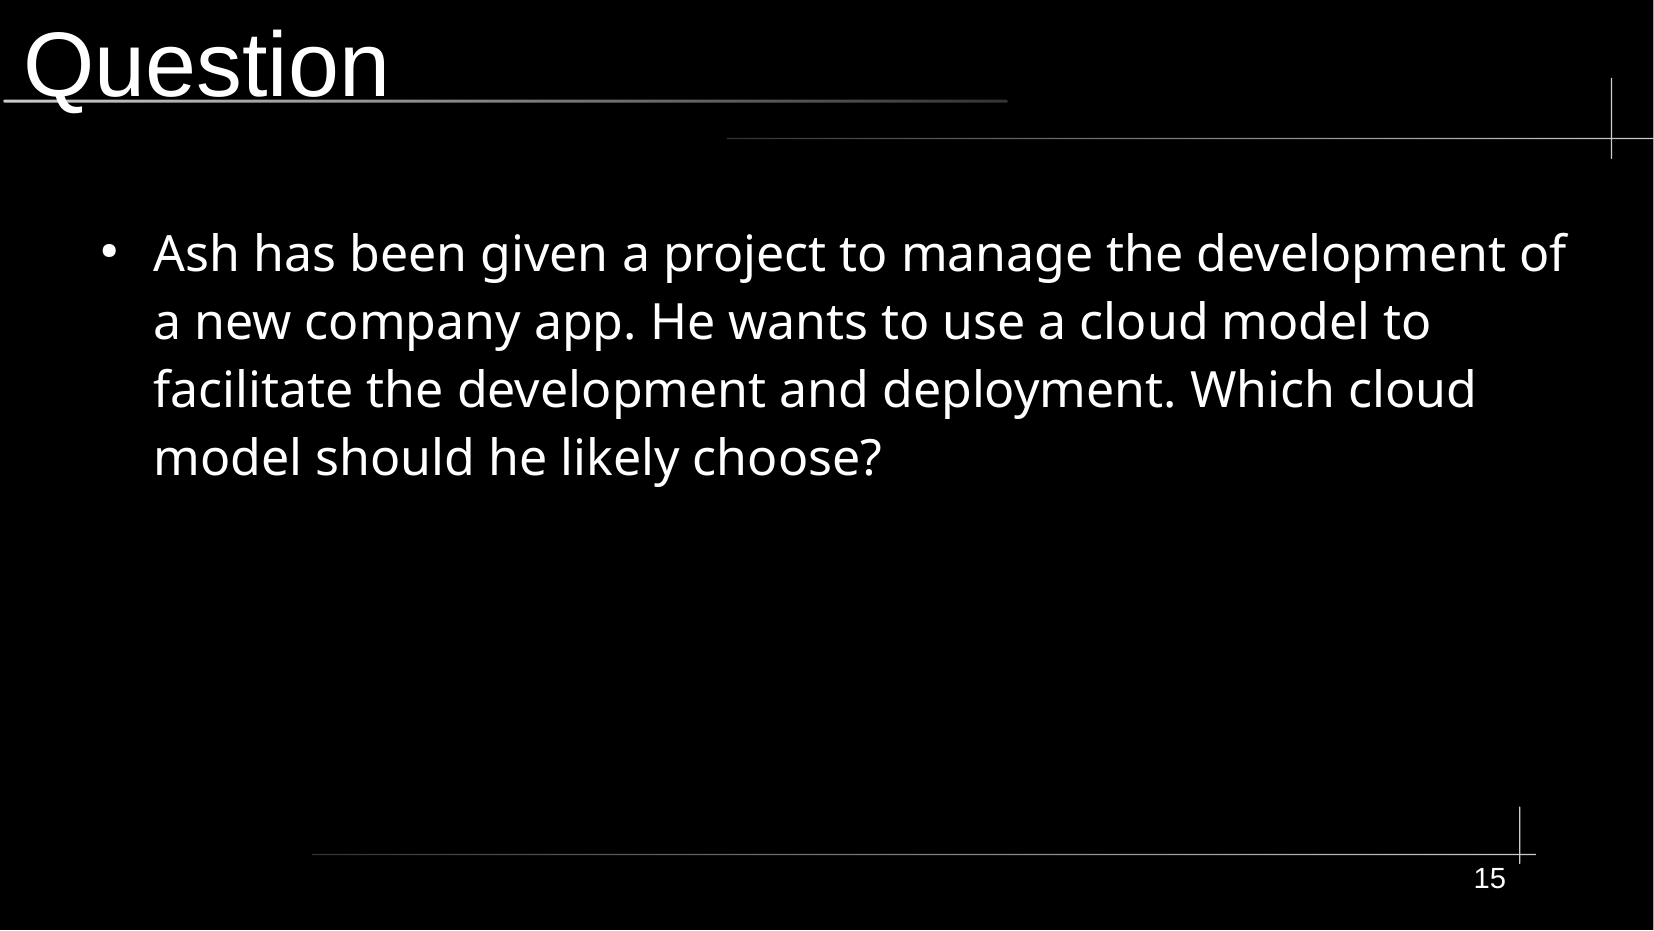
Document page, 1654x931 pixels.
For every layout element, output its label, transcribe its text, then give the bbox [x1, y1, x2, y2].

title Question [23, 11, 1589, 119]
list Ash has been given a project to manage the development of a new company app. He wants to use a cloud model to facilitate the development and deployment. Which cloud model should he likely choose? [82, 217, 1571, 758]
